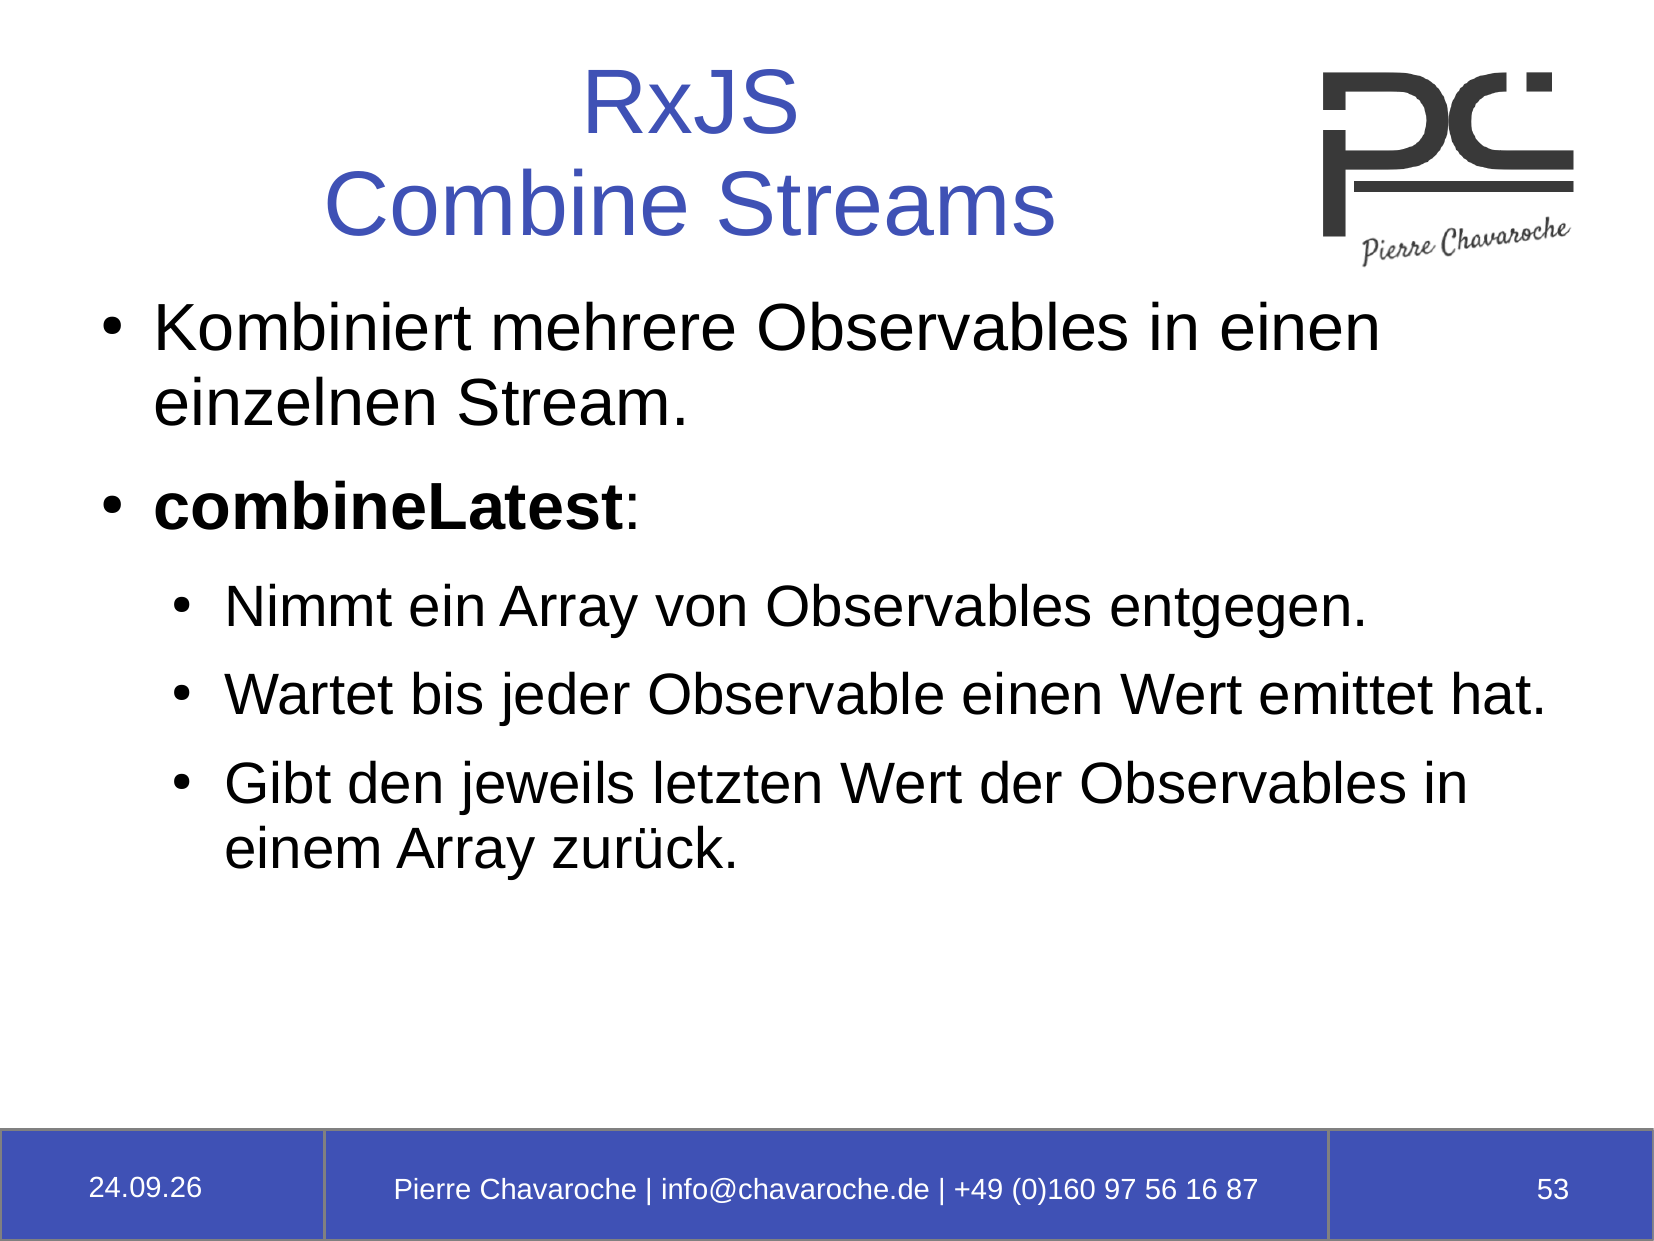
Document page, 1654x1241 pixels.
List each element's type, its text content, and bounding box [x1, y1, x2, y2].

list Kombiniert mehrere Observables in einen einzelnen Stream. combineLatest: Nimmt ein Array von Observables entgegen. Wartet bis jeder Observable einen Wert emittet hat. Gibt den jeweils letzten Wert der Observables in einem Array zurück. [82, 290, 1571, 1109]
title RxJS Combine Streams [82, 49, 1300, 257]
picture [1307, 29, 1589, 311]
